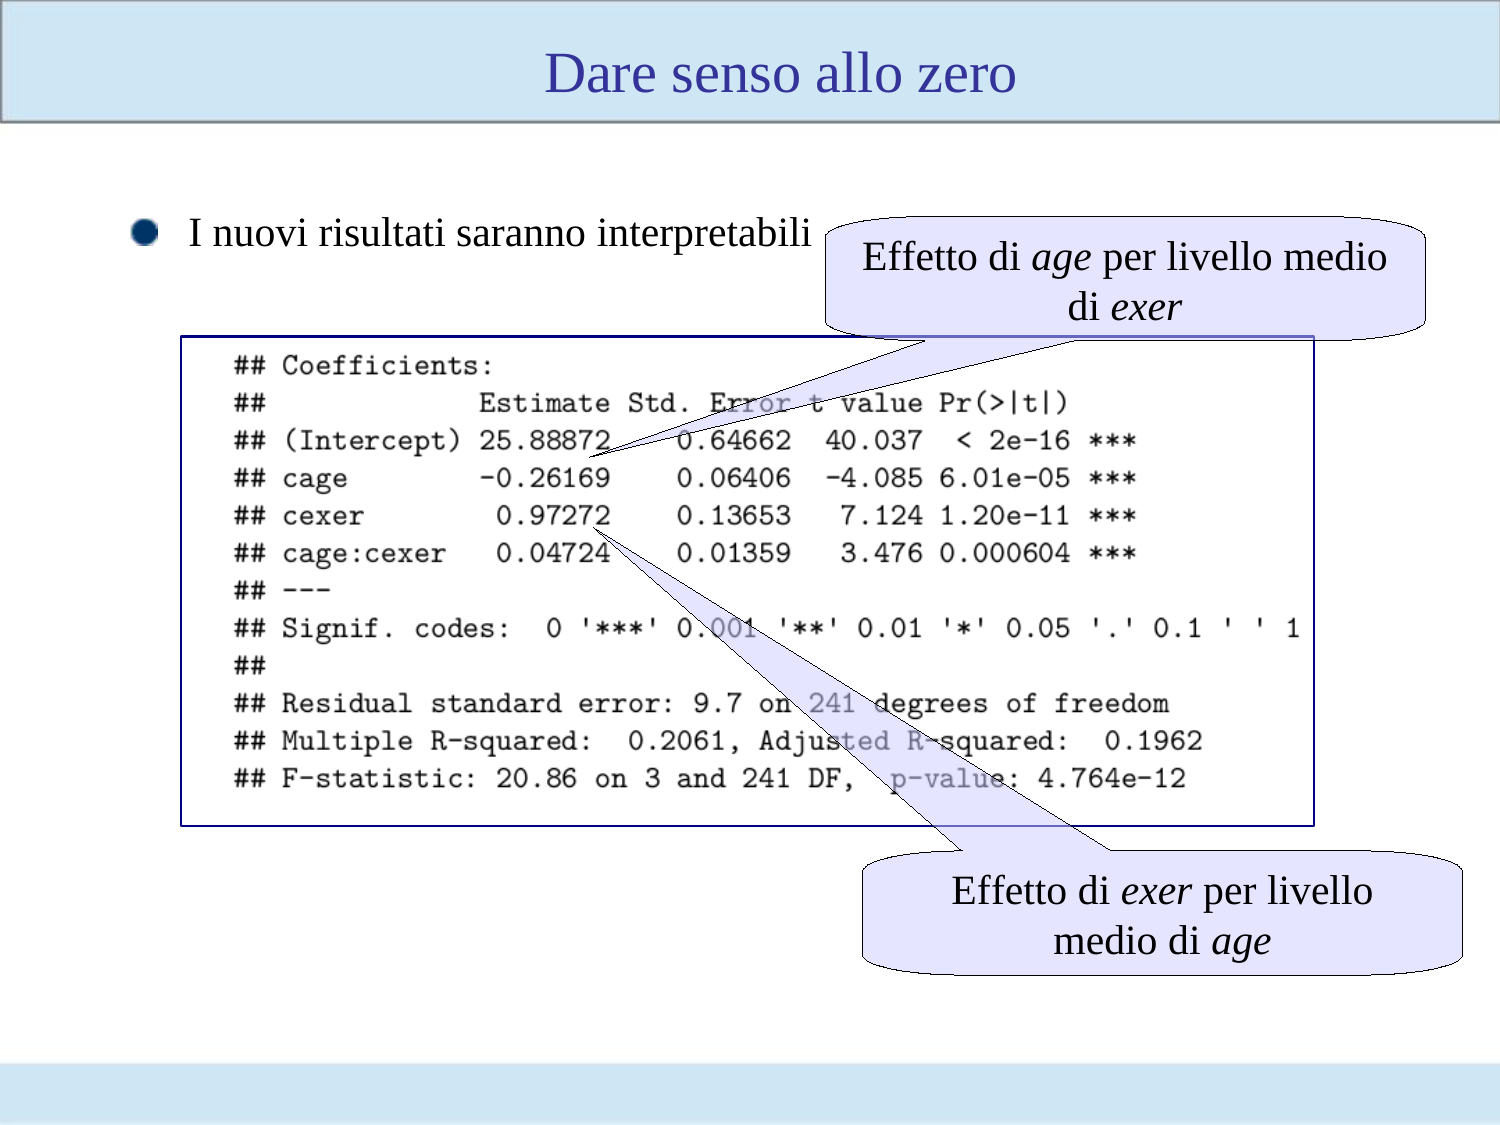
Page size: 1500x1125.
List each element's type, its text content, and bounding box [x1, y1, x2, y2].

title Dare senso allo zero [249, 21, 1313, 117]
text_box Effetto di exer per livello medio di age [593, 527, 1463, 976]
text_box I nuovi risultati saranno interpretabili [112, 187, 1413, 263]
picture [0, 0, 1500, 1125]
text_box Effetto di age per livello medio di exer [589, 216, 1426, 458]
